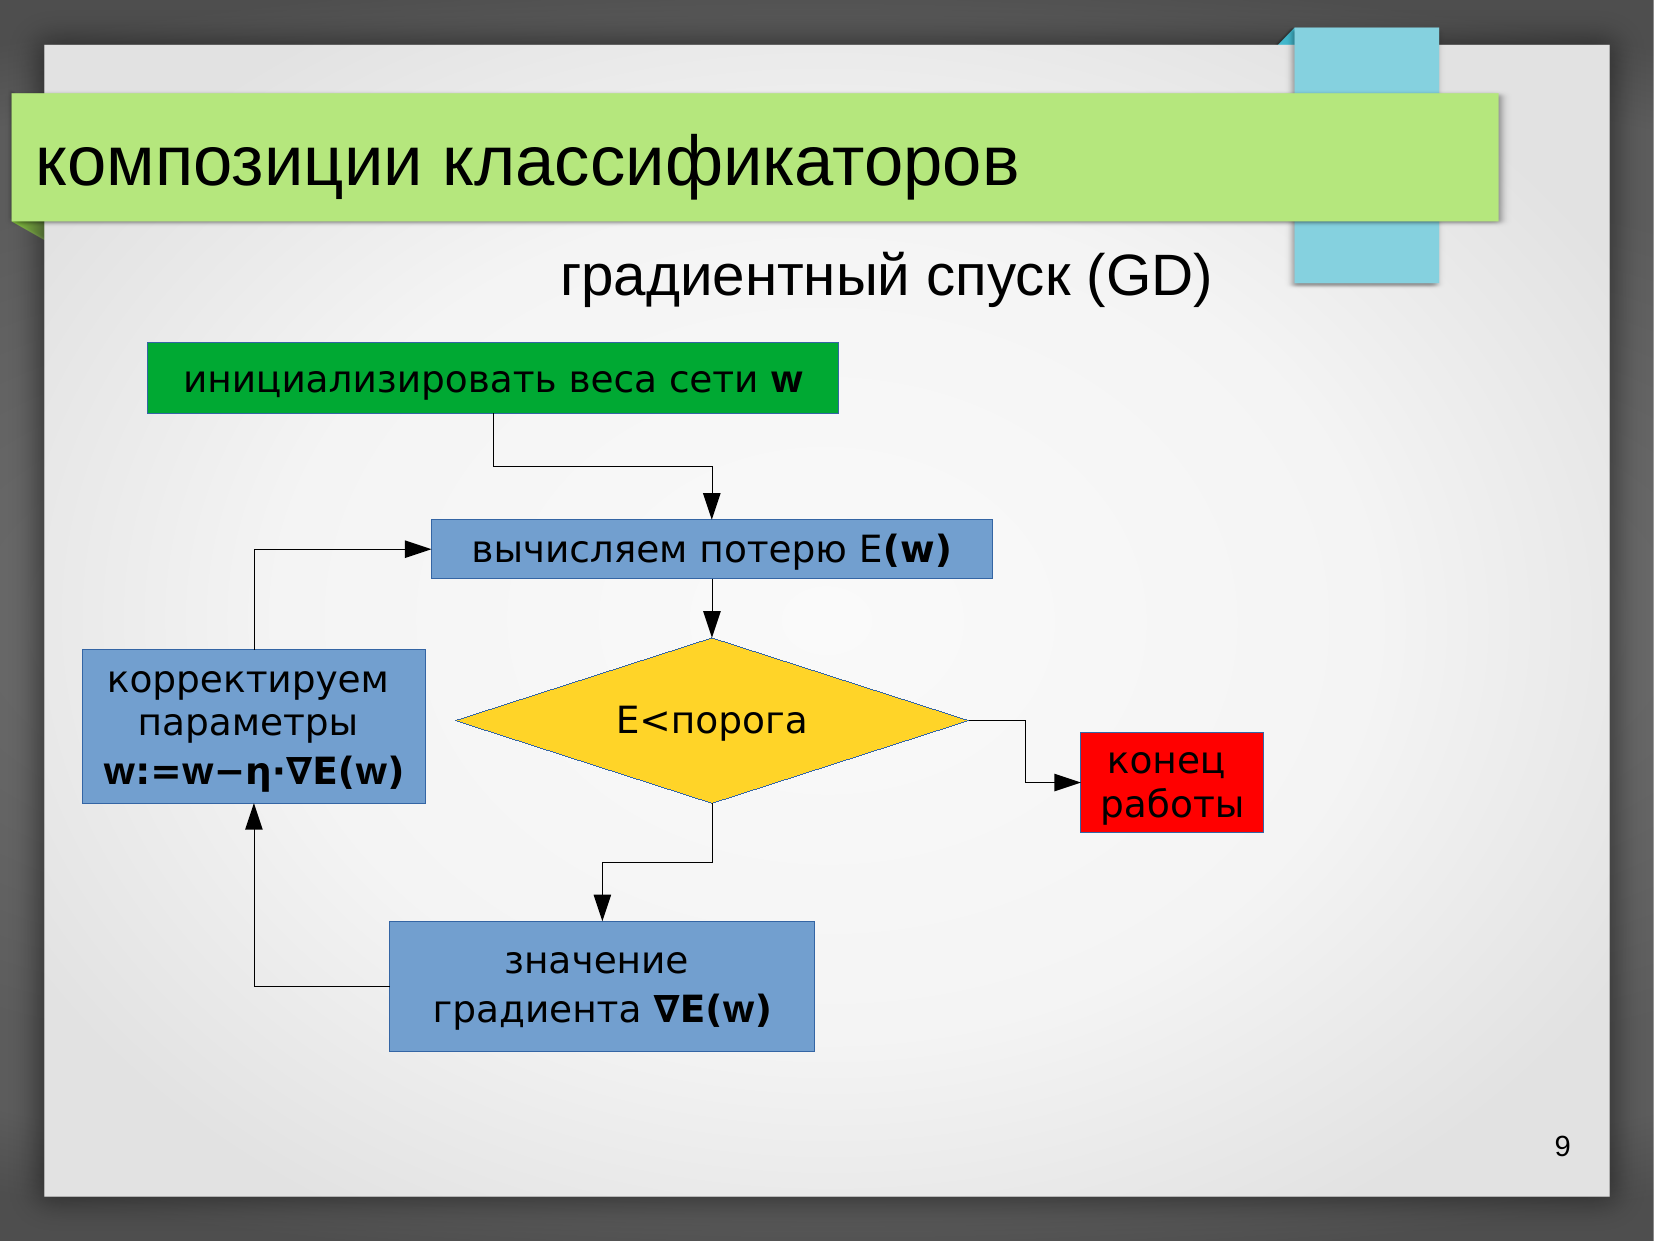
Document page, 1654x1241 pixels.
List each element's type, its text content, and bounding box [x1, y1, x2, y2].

text_box E<порога [455, 638, 968, 804]
text_box вычисляем потерю E(w) [431, 519, 993, 579]
title композиции классификаторов [35, 121, 1489, 201]
text_box корректируем параметры w:=w−η⋅∇E(w) [82, 649, 426, 804]
text_box значение градиента ∇E(w) [389, 921, 815, 1052]
text_box конец работы [1080, 732, 1264, 833]
text_box градиентный спуск (GD) [545, 224, 1288, 319]
text_box инициализировать веса сети w [147, 342, 839, 414]
picture [0, 0, 1654, 1241]
